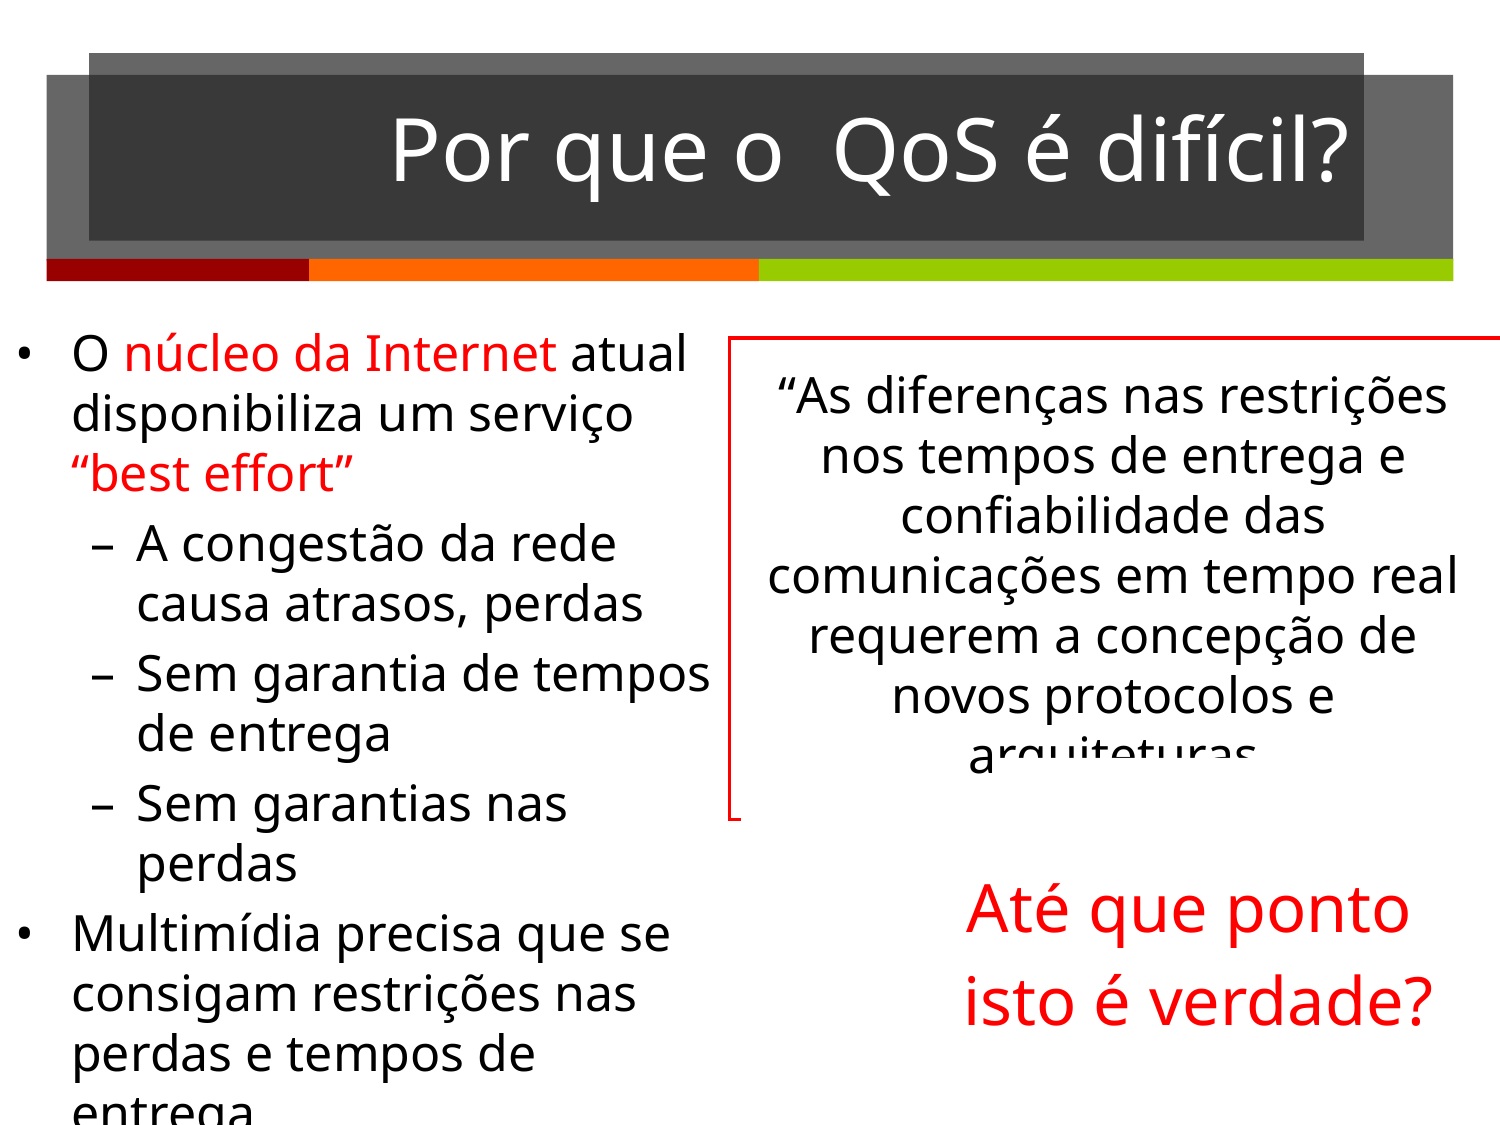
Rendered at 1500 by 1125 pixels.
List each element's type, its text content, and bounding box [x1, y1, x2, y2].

text_box O núcleo da Internet atual disponibiliza um serviço “best effort” A congestão da rede causa atrasos, perdas Sem garantia de tempos de entrega Sem garantias nas perdas Multimídia precisa que se consigam restrições nas perdas e tempos de entrega [0, 314, 738, 983]
title Por que o QoS é difícil? [89, 53, 1364, 241]
text_box Até que ponto isto é verdade? [560, 857, 1500, 1046]
text_box [729, 337, 1500, 884]
text_box “As diferenças nas restrições nos tempos de entrega e confiabilidade das comunicações em tempo real requerem a concepção de novos protocolos e arquiteturas [741, 355, 1486, 851]
